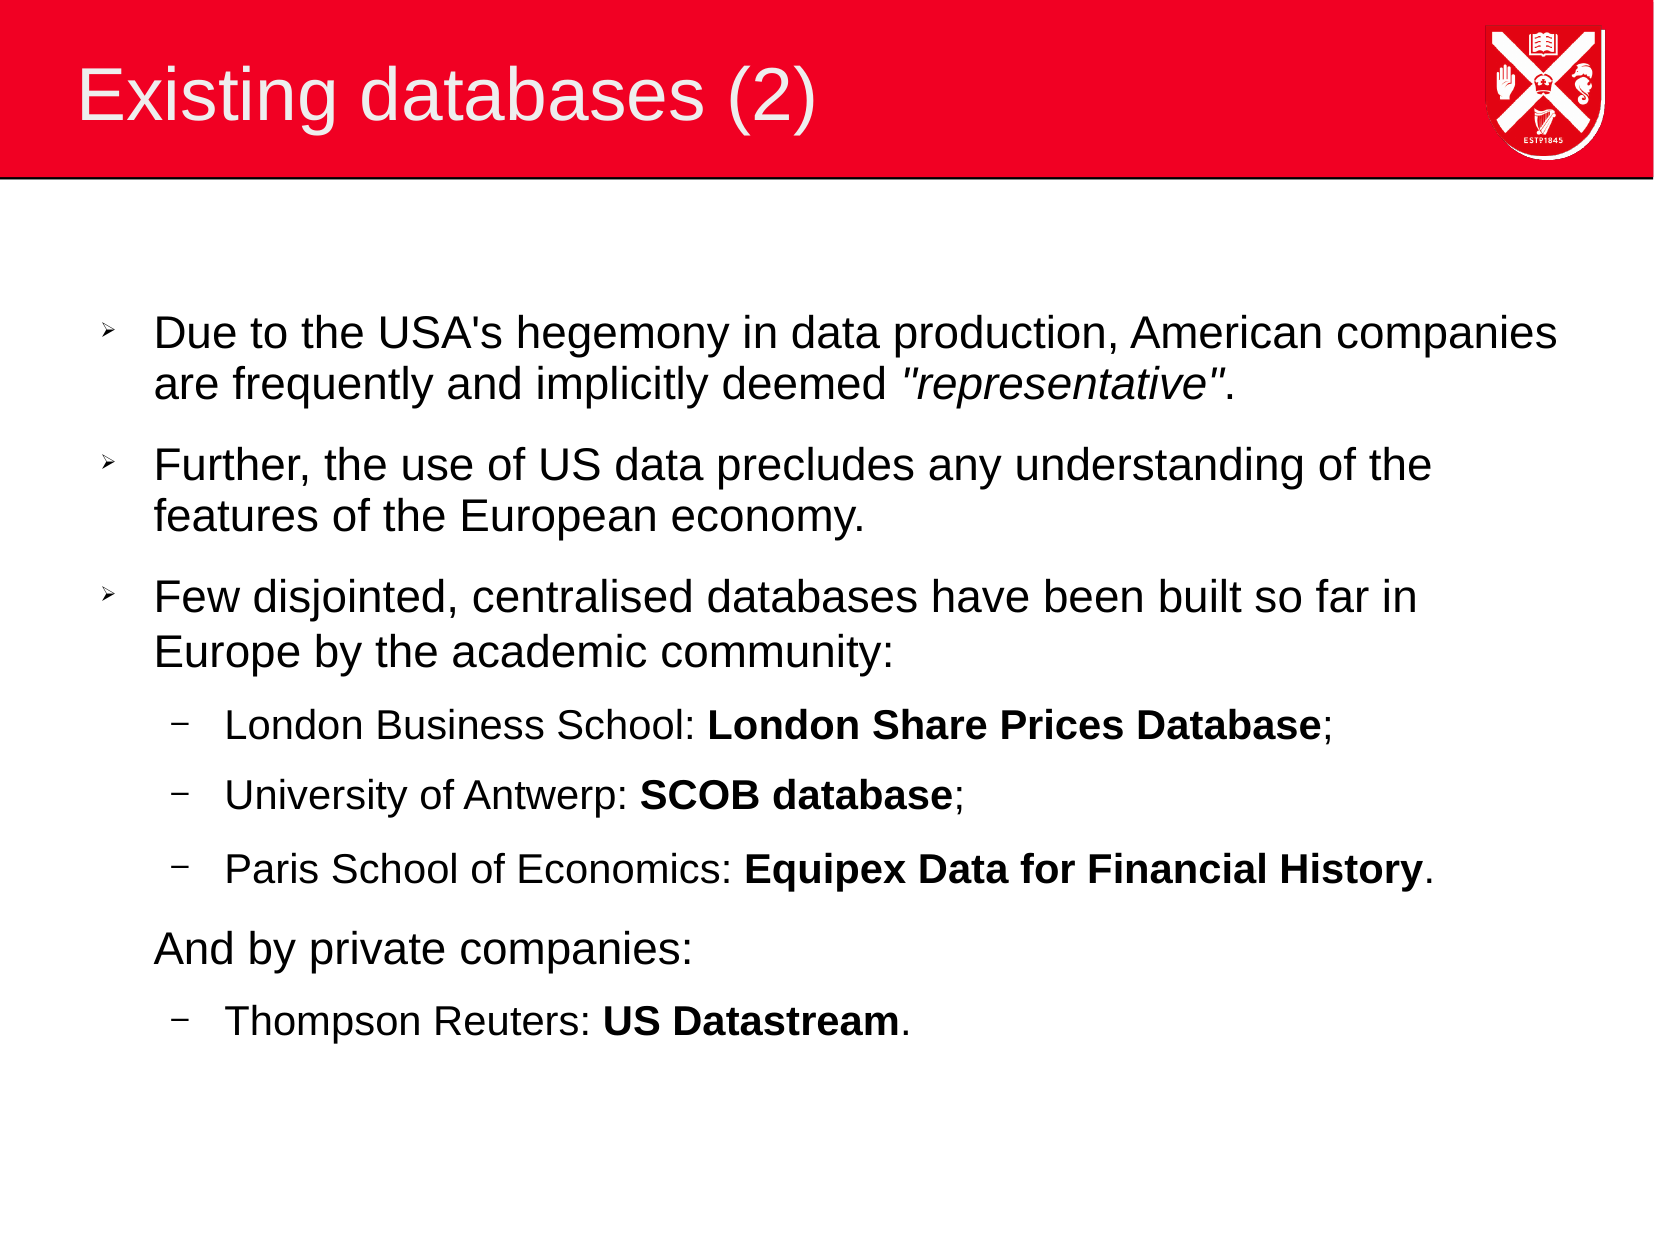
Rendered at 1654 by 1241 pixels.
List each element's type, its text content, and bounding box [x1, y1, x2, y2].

list Due to the USA's hegemony in data production, American companies are frequently and implicitly deemed "representative". Further, the use of US data precludes any understanding of the features of the European economy. Few disjointed, centralised databases have been built so far in Europe by the academic community: London Business School: London Share Prices Database; University of Antwerp: SCOB database; Paris School of Economics: Equipex Data for Financial History. And by private companies: Thompson Reuters: US Datastream. [82, 307, 1571, 1170]
title Existing databases (2) [0, 0, 1654, 178]
picture [1478, 25, 1609, 156]
